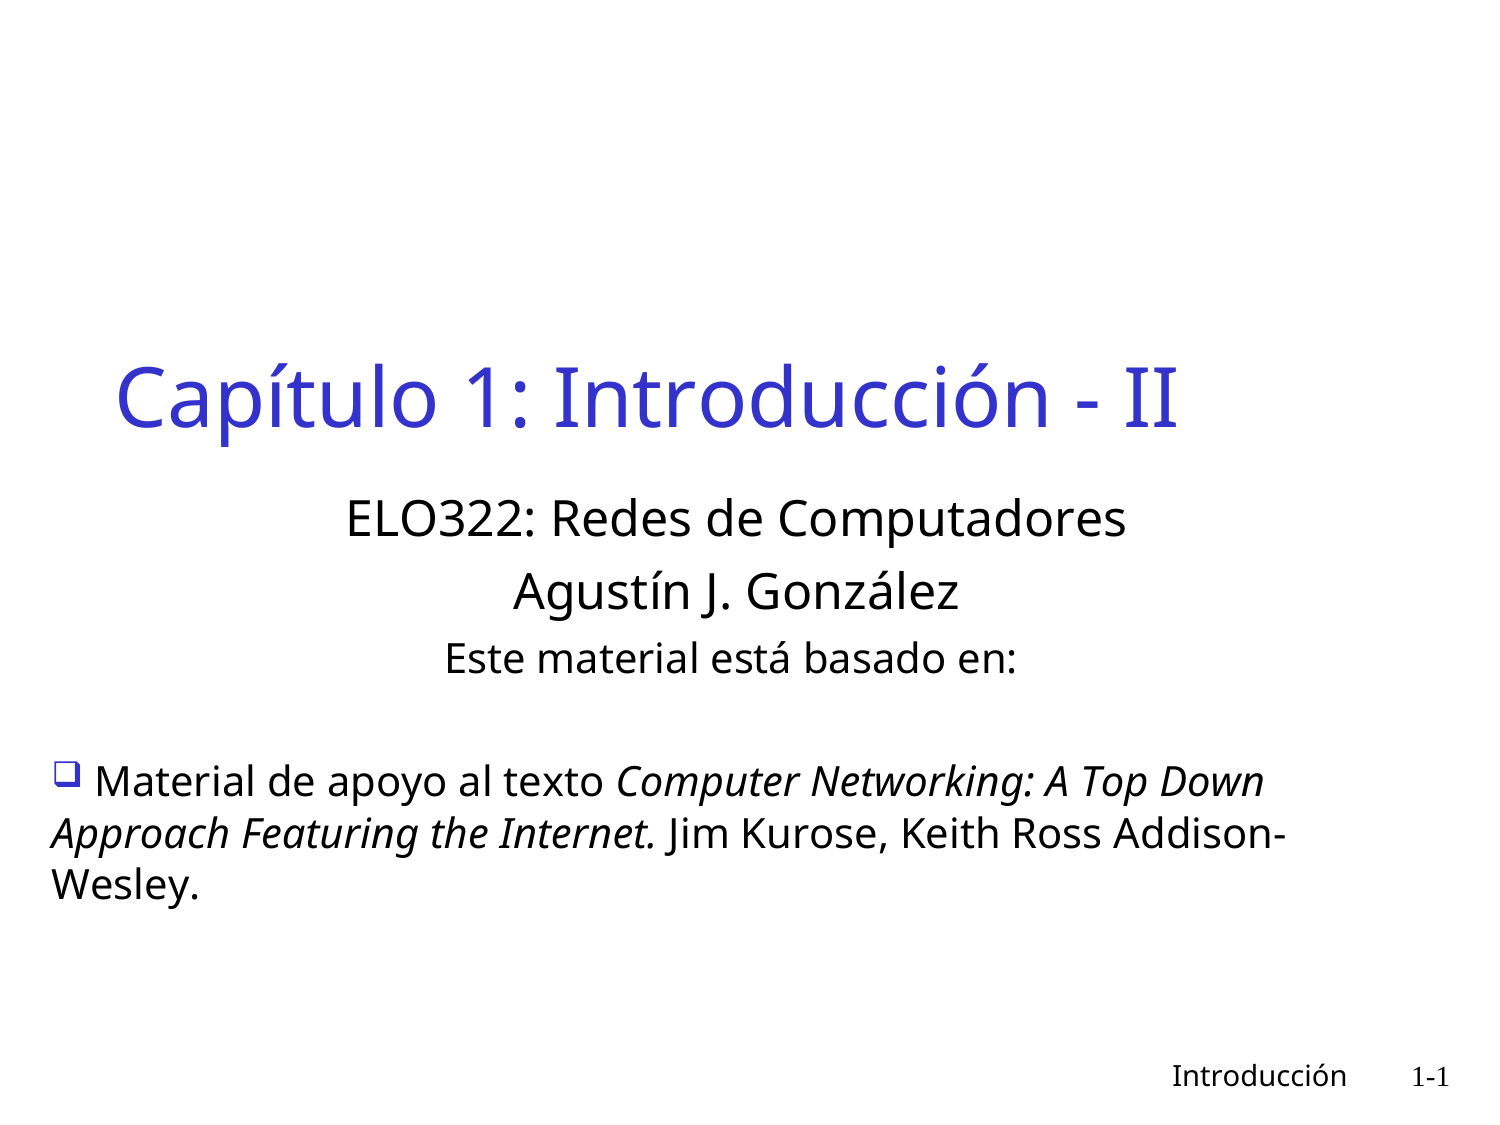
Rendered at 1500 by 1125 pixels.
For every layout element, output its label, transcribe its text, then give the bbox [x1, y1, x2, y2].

title Capítulo 1: Introducción - II [99, 274, 1375, 479]
text_box 1-<number> [1362, 1050, 1466, 1125]
text_box ELO322: Redes de Computadores Agustín J. González Este material está basado en: Material de apoyo al texto Computer Networking: A Top Down Approach Featuring the Internet. Jim Kurose, Keith Ross Addison-Wesley. [36, 479, 1437, 1038]
text_box Introducción [887, 1050, 1362, 1125]
